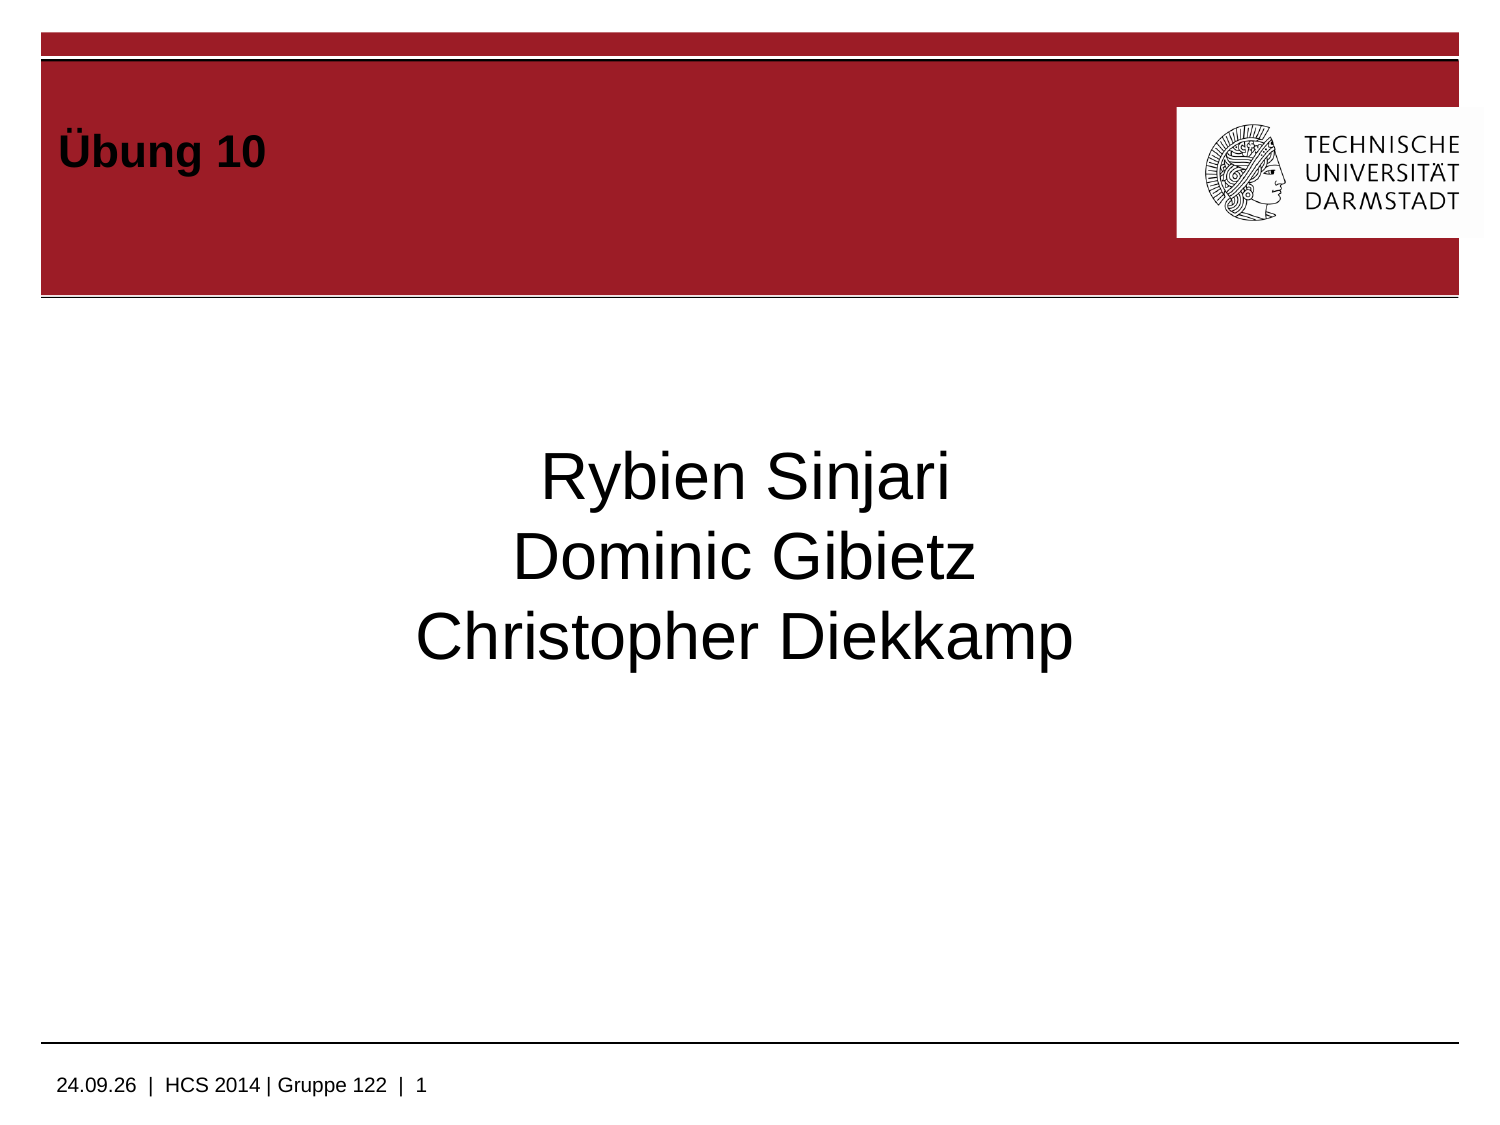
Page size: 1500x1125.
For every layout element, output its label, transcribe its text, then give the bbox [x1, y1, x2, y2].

picture [1176, 107, 1484, 238]
subtitle Rybien Sinjari Dominic Gibietz Christopher Diekkamp [200, 352, 1291, 969]
title Übung 10 [58, 80, 1149, 218]
